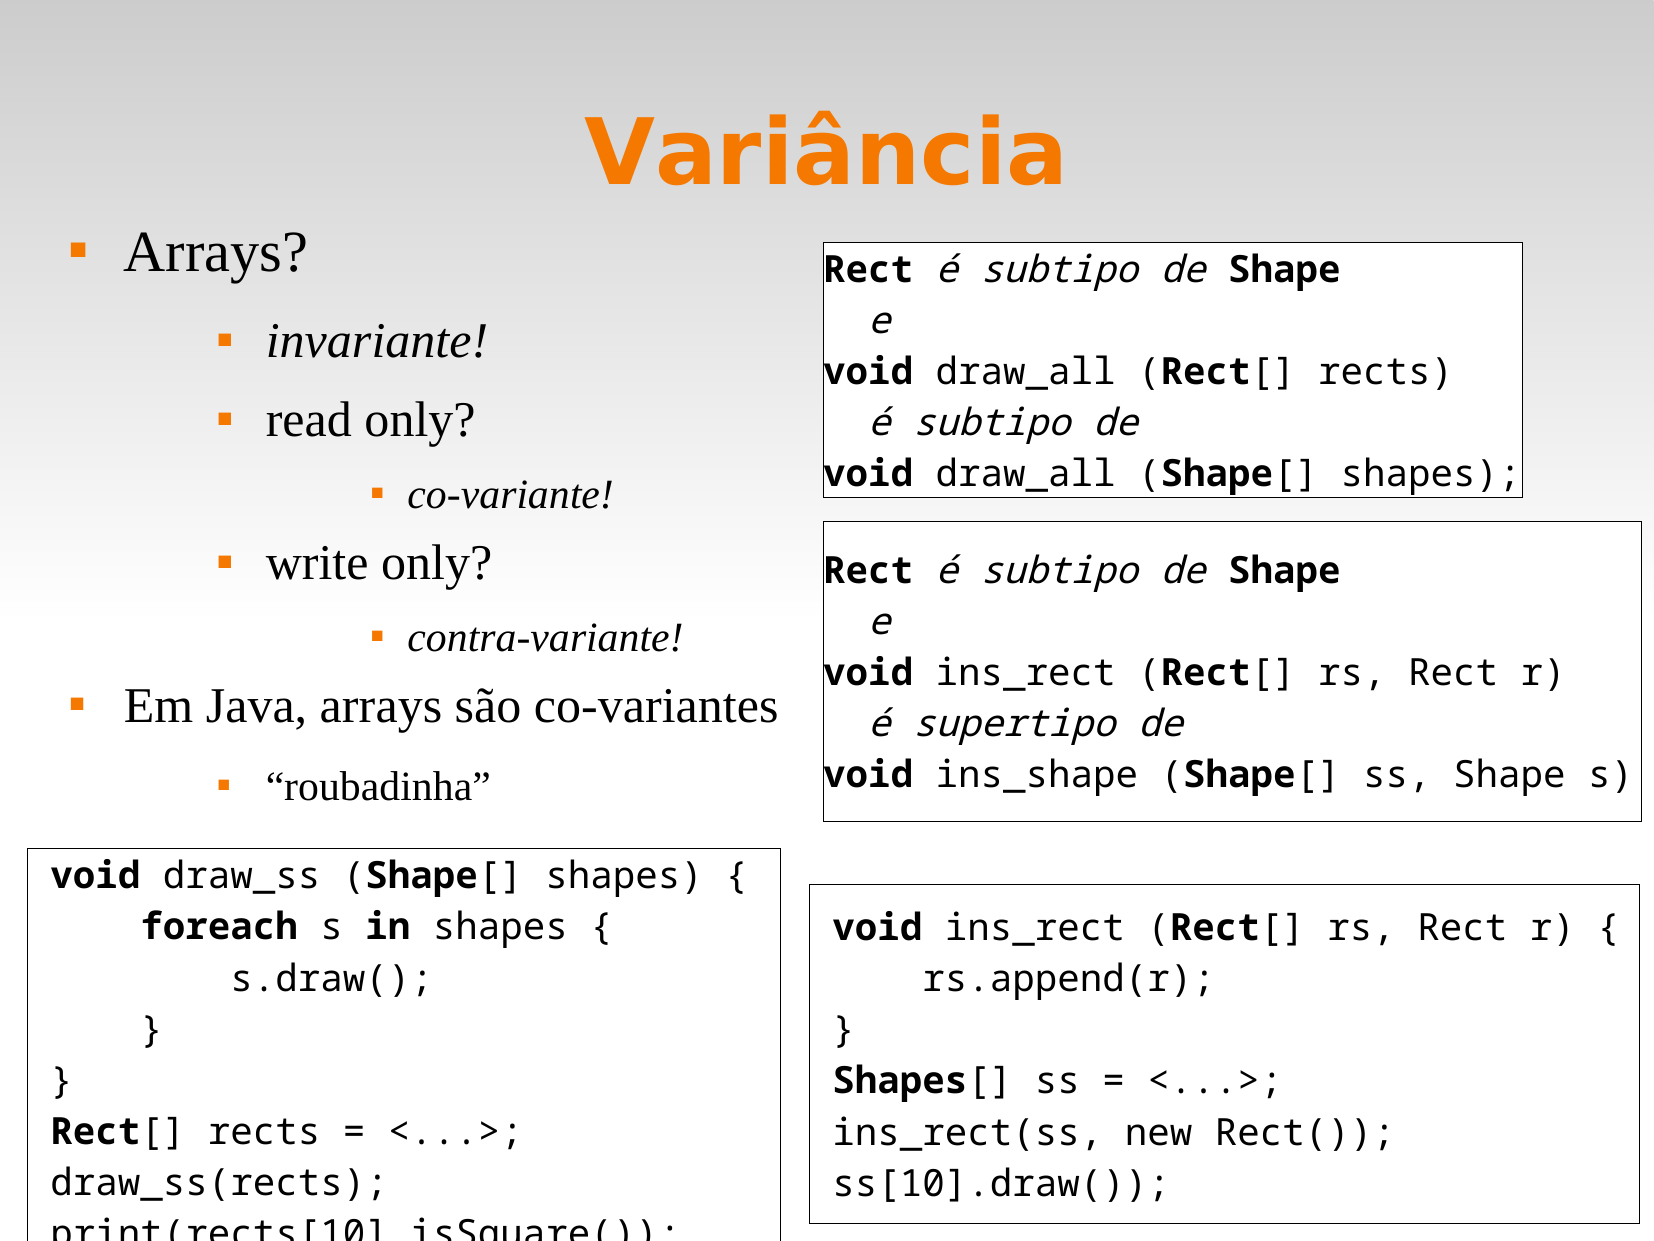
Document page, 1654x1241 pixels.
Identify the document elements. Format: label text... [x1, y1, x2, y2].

text_box void draw_ss (Shape[] shapes) { foreach s in shapes { s.draw(); } } Rect[] rects = <...>; draw_ss(rects); print(rects[10].isSquare()); [27, 881, 781, 1225]
text_box void ins_rect (Rect[] rs, Rect r) { rs.append(r); } Shapes[] ss = <...>; ins_rect(ss, new Rect()); ss[10].draw()); [809, 884, 1640, 1224]
list Arrays? invariante! read only? co-variante! write only? contra-variante! Em Java, arrays são co-variantes “roubadinha” [0, 219, 815, 859]
text_box Rect é subtipo de Shape e void ins_rect (Rect[] rs, Rect r) é supertipo de void ins_shape (Shape[] ss, Shape s) [823, 521, 1642, 822]
text_box Rect é subtipo de Shape e void draw_all (Rect[] rects) é subtipo de void draw_all (Shape[] shapes); [823, 262, 1523, 478]
title Variância [82, 49, 1571, 257]
